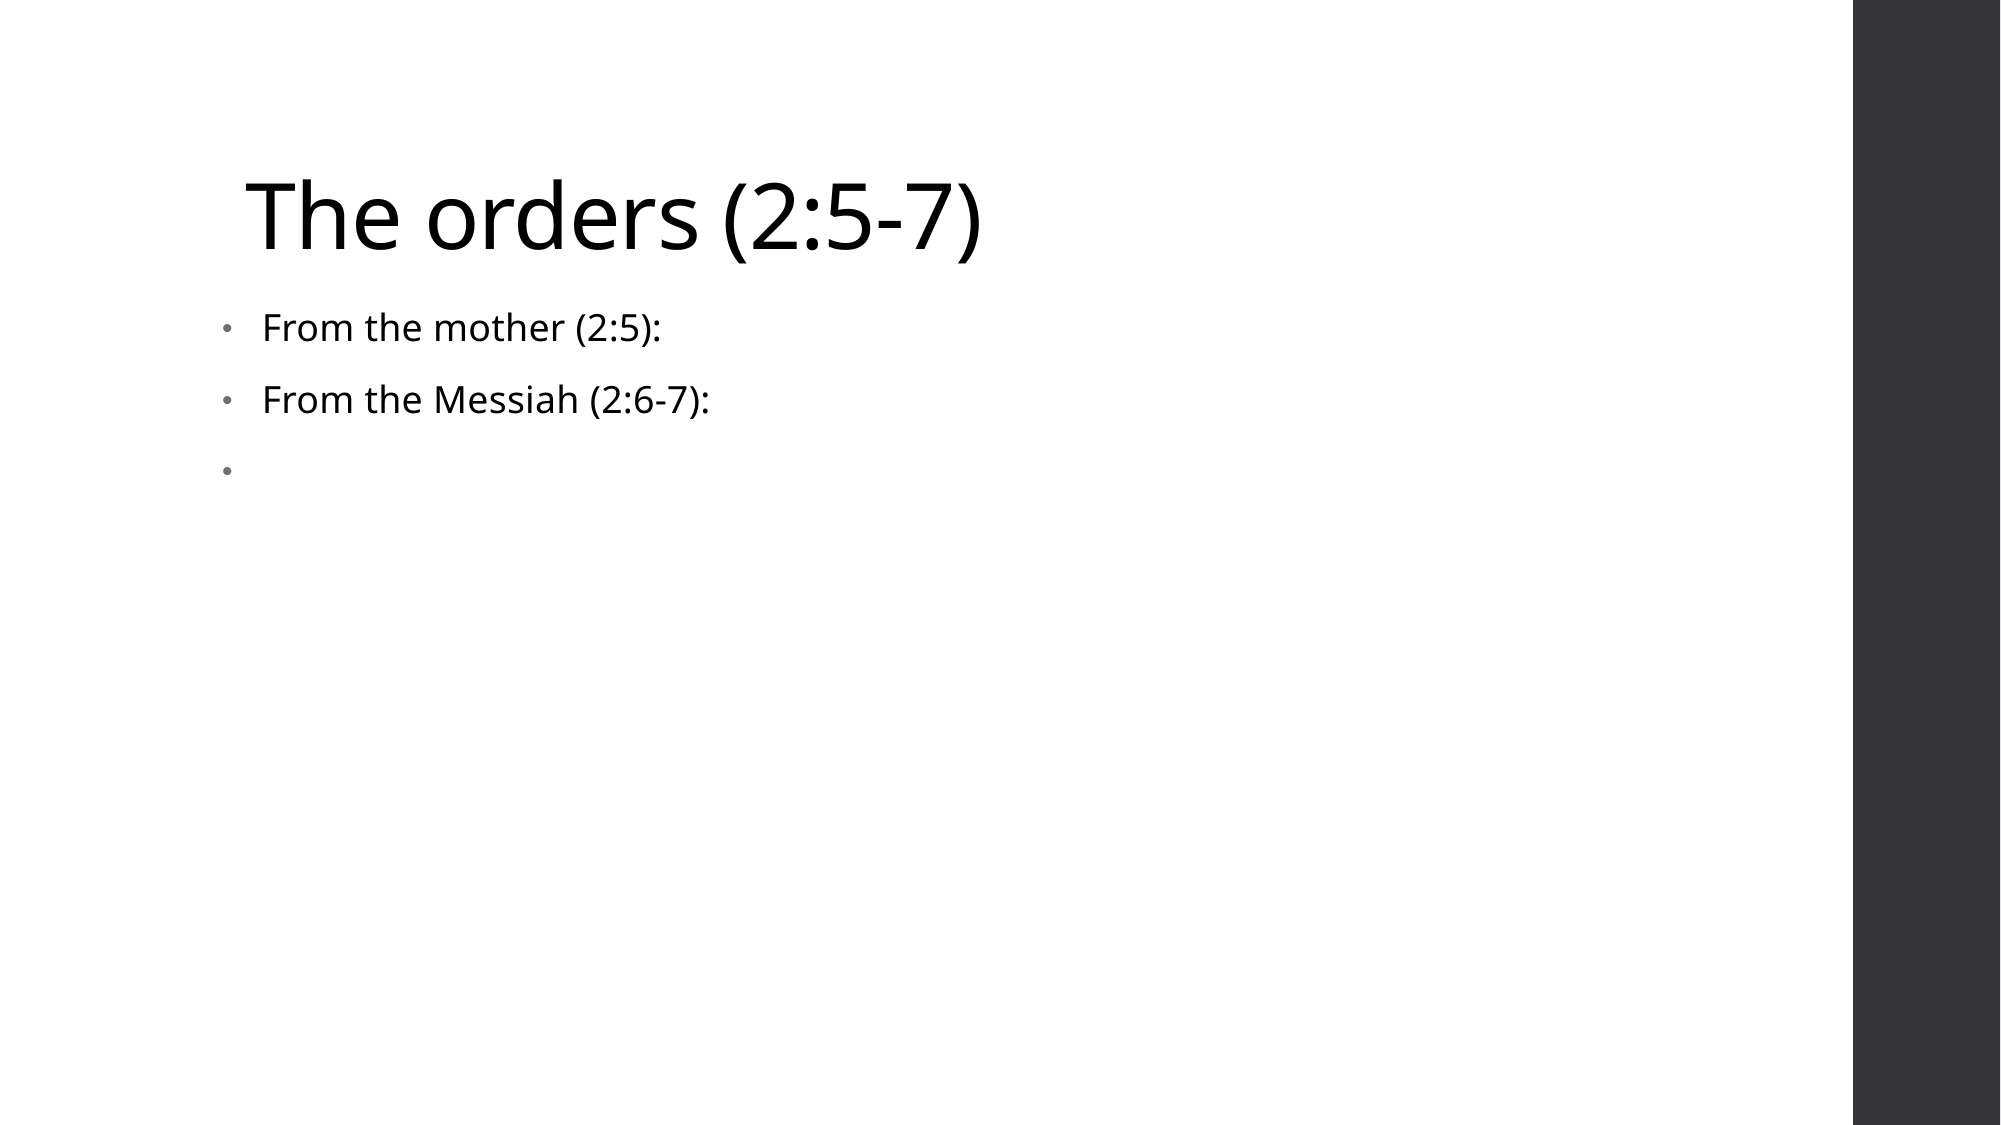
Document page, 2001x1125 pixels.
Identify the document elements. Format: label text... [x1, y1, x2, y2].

title The orders (2:5-7) [206, 60, 1797, 278]
list From the mother (2:5): From the Messiah (2:6-7): [206, 299, 1617, 1014]
